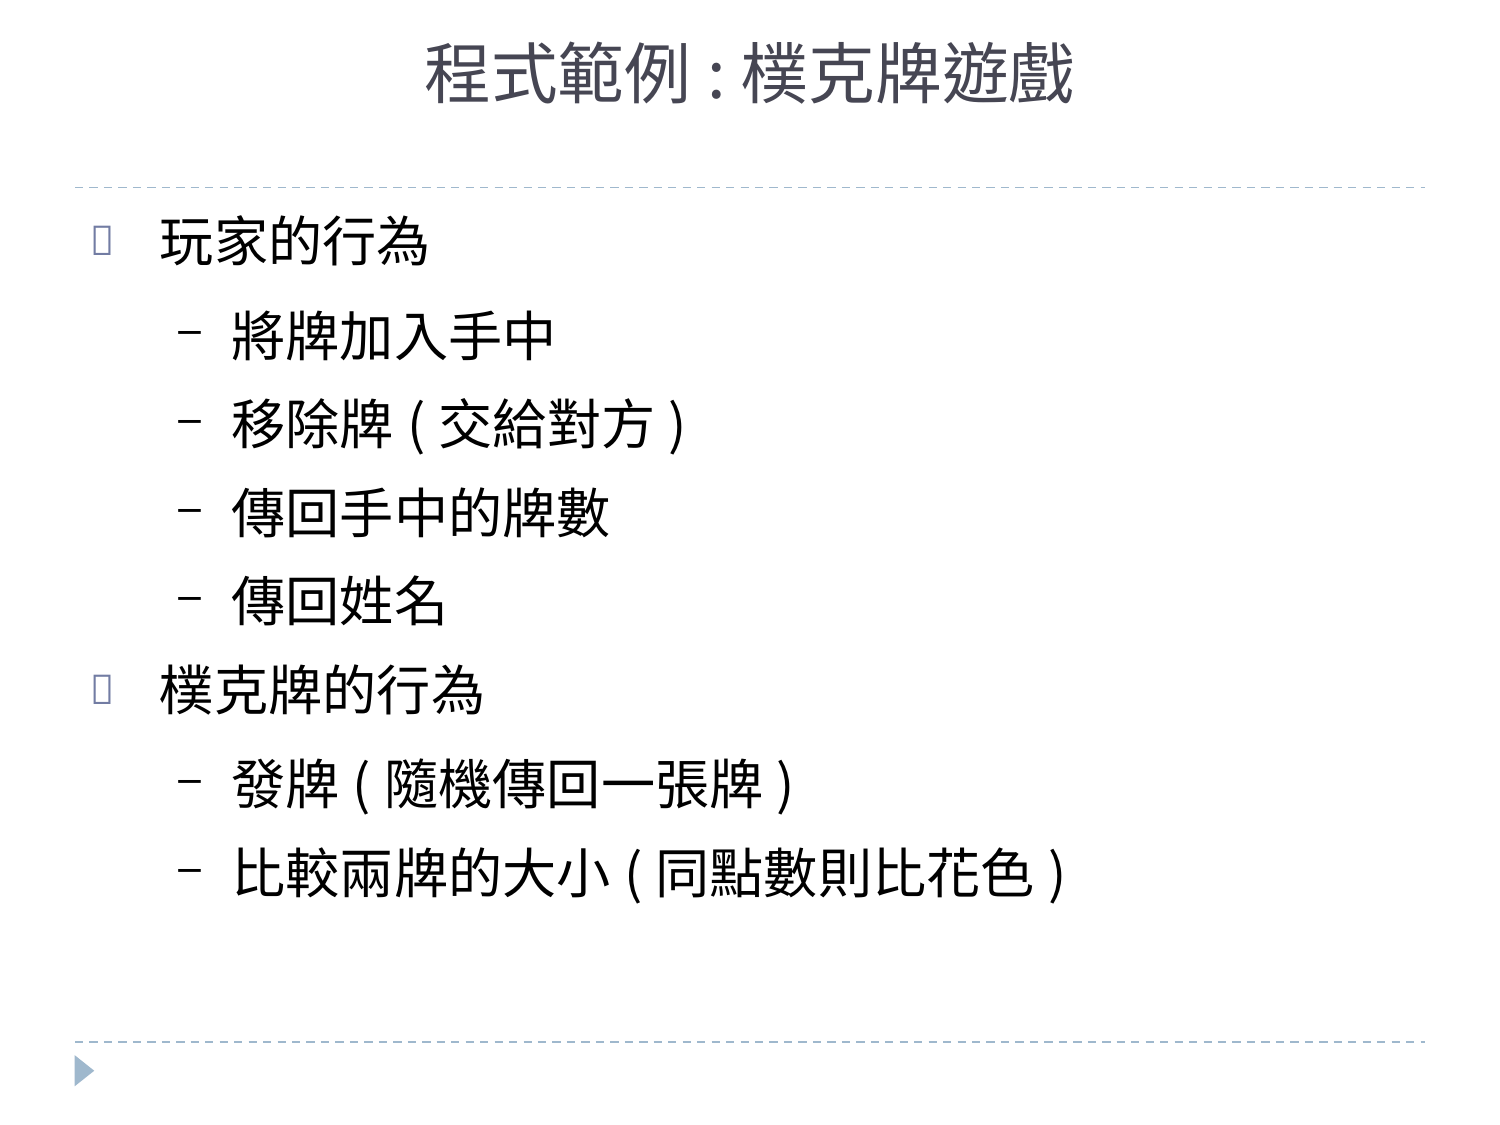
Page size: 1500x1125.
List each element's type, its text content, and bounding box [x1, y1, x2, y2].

title 程式範例:樸克牌遊戲 [75, 24, 1425, 188]
list 玩家的行為 將牌加入手中 移除牌(交給對方) 傳回手中的牌數 傳回姓名 樸克牌的行為 發牌(隨機傳回一張牌) 比較兩牌的大小(同點數則比花色) [75, 200, 1425, 1010]
